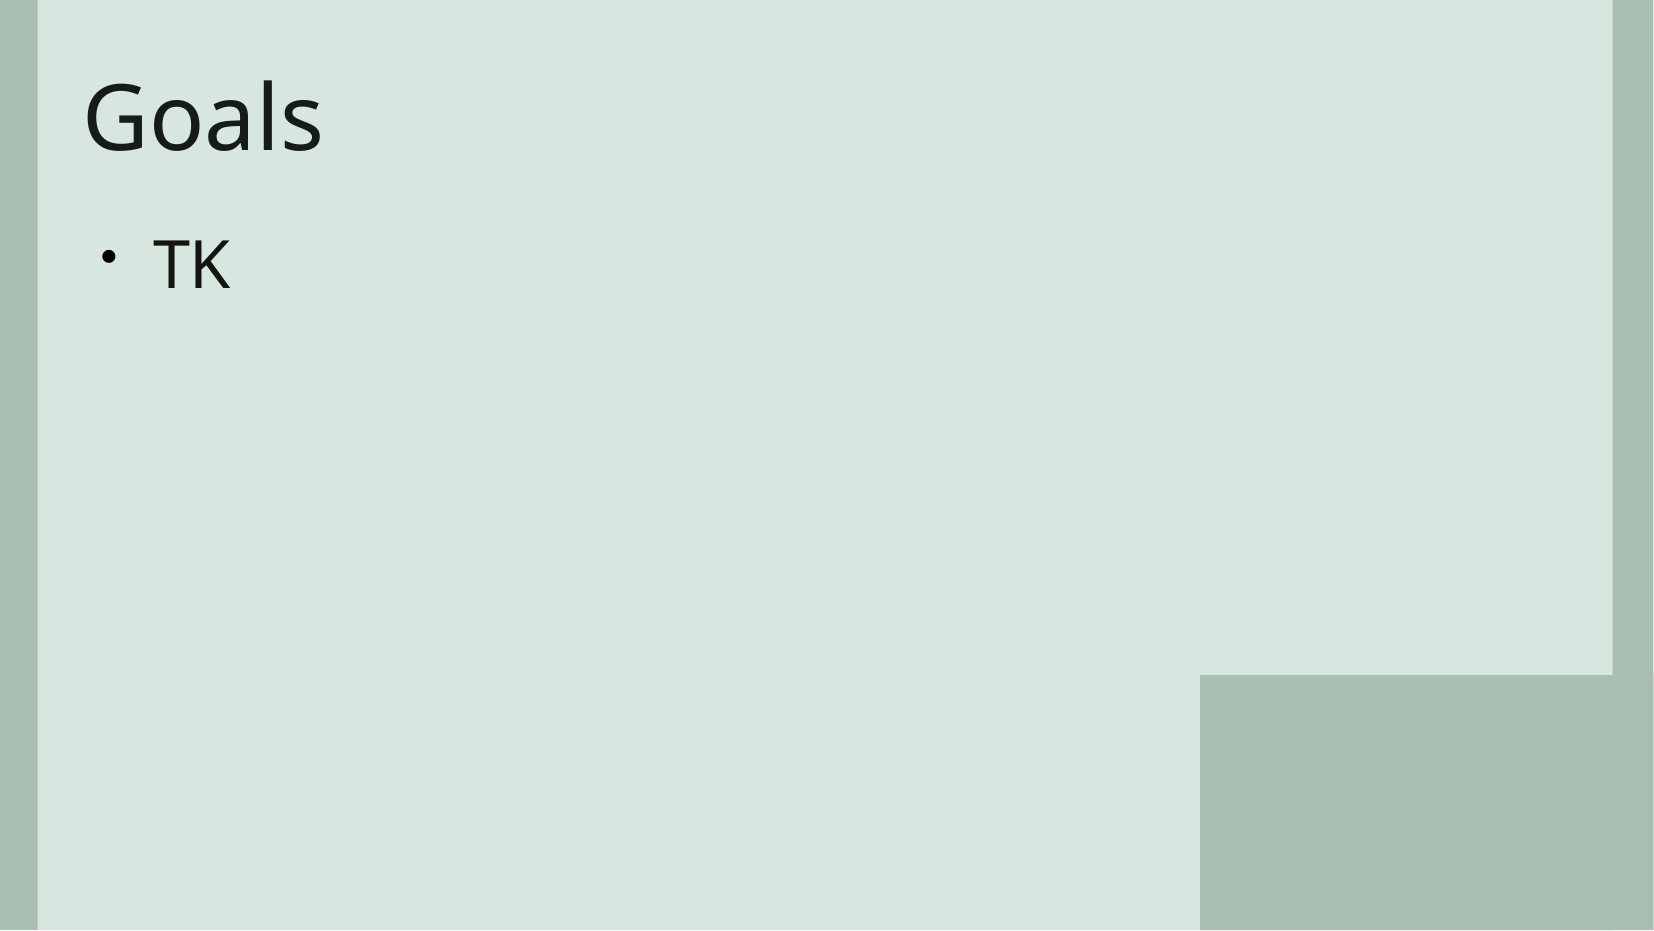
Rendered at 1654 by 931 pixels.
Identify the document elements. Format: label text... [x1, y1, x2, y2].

list TK [82, 217, 1351, 758]
title Goals [82, 37, 1576, 193]
